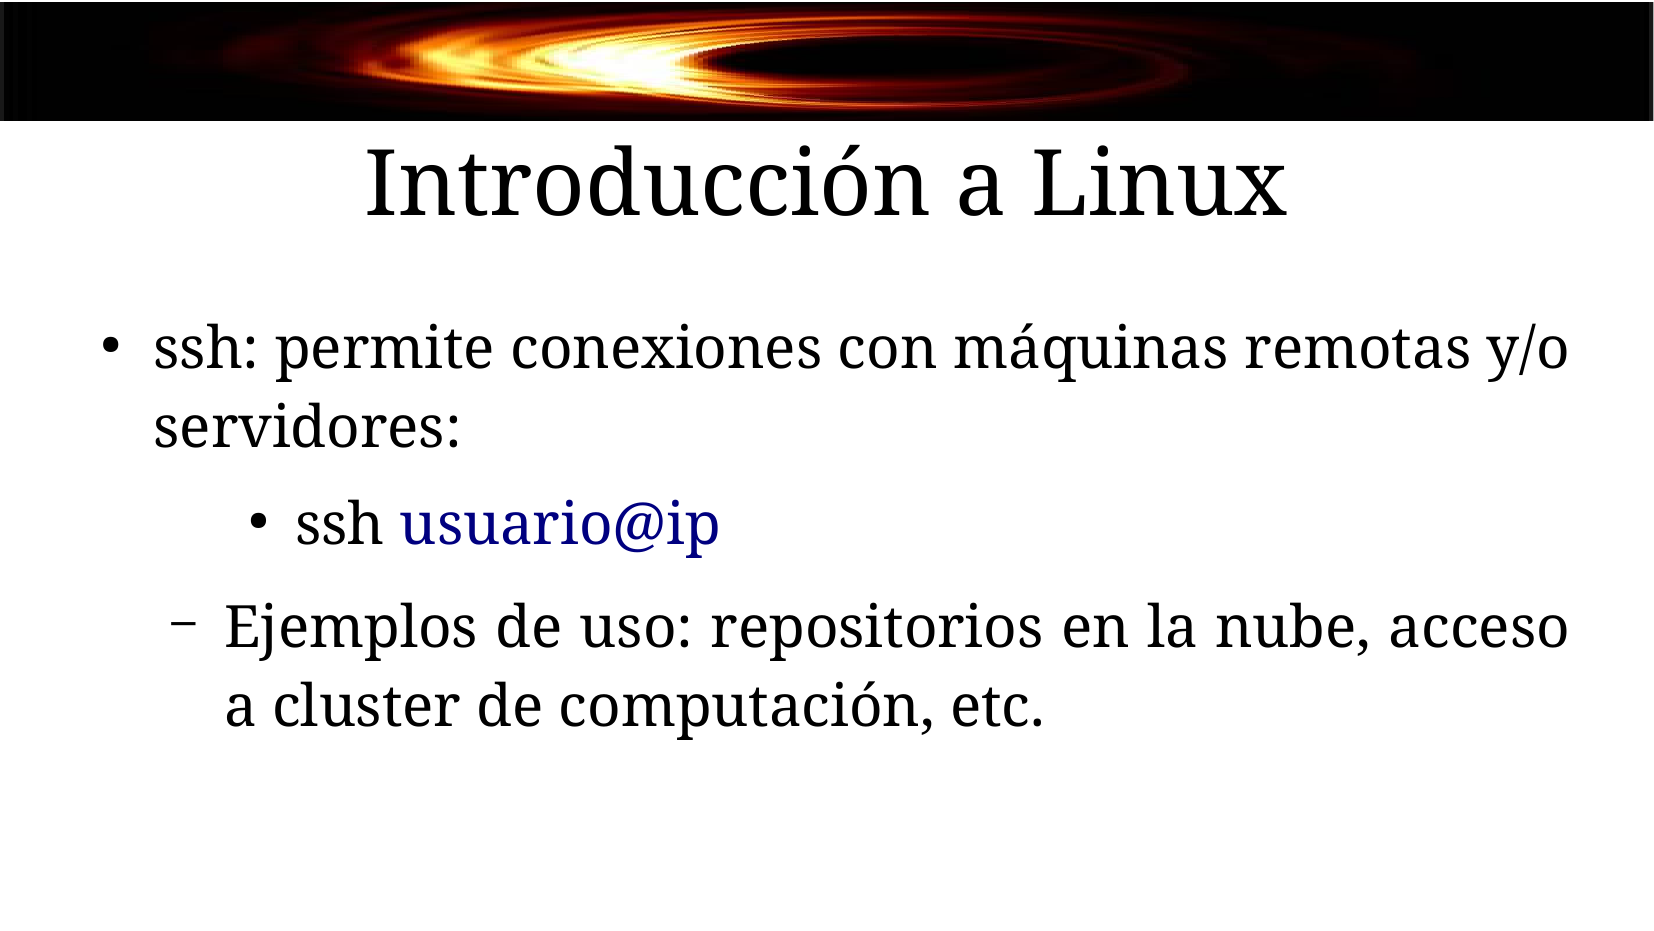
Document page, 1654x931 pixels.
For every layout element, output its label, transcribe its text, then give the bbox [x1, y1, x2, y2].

title Introducción a Linux [82, 121, 1571, 258]
list ssh: permite conexiones con máquinas remotas y/o servidores: ssh usuario@ip Ejemplos de uso: repositorios en la nube, acceso a cluster de computación, etc. [82, 306, 1571, 846]
picture [0, 2, 1654, 121]
